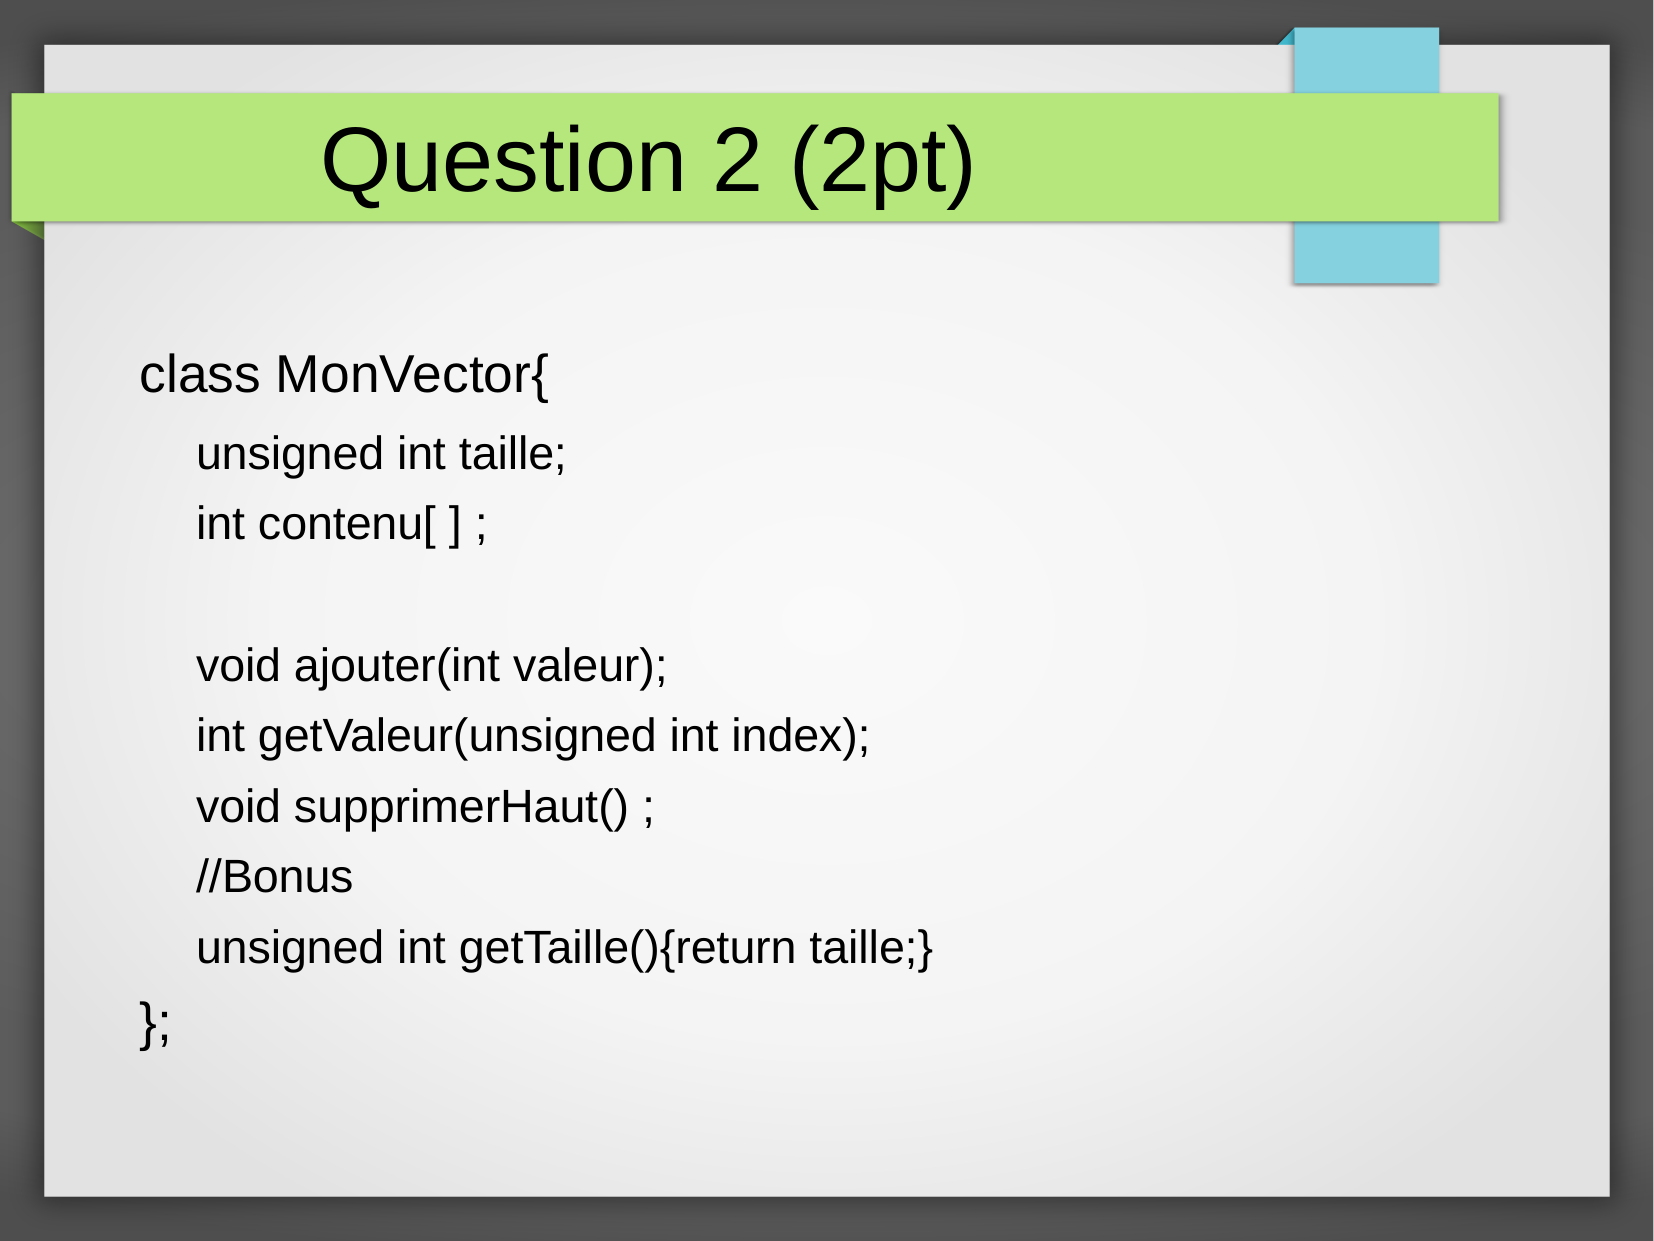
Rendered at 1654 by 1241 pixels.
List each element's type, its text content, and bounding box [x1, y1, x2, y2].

title Question 2 (2pt) [70, 106, 1229, 213]
picture [0, 0, 1654, 1241]
list class MonVector{ unsigned int taille; int contenu[ ] ; void ajouter(int valeur); int getValeur(unsigned int index); void supprimerHaut() ; //Bonus unsigned int getTaille(){return taille;} }; [82, 343, 1538, 1063]
